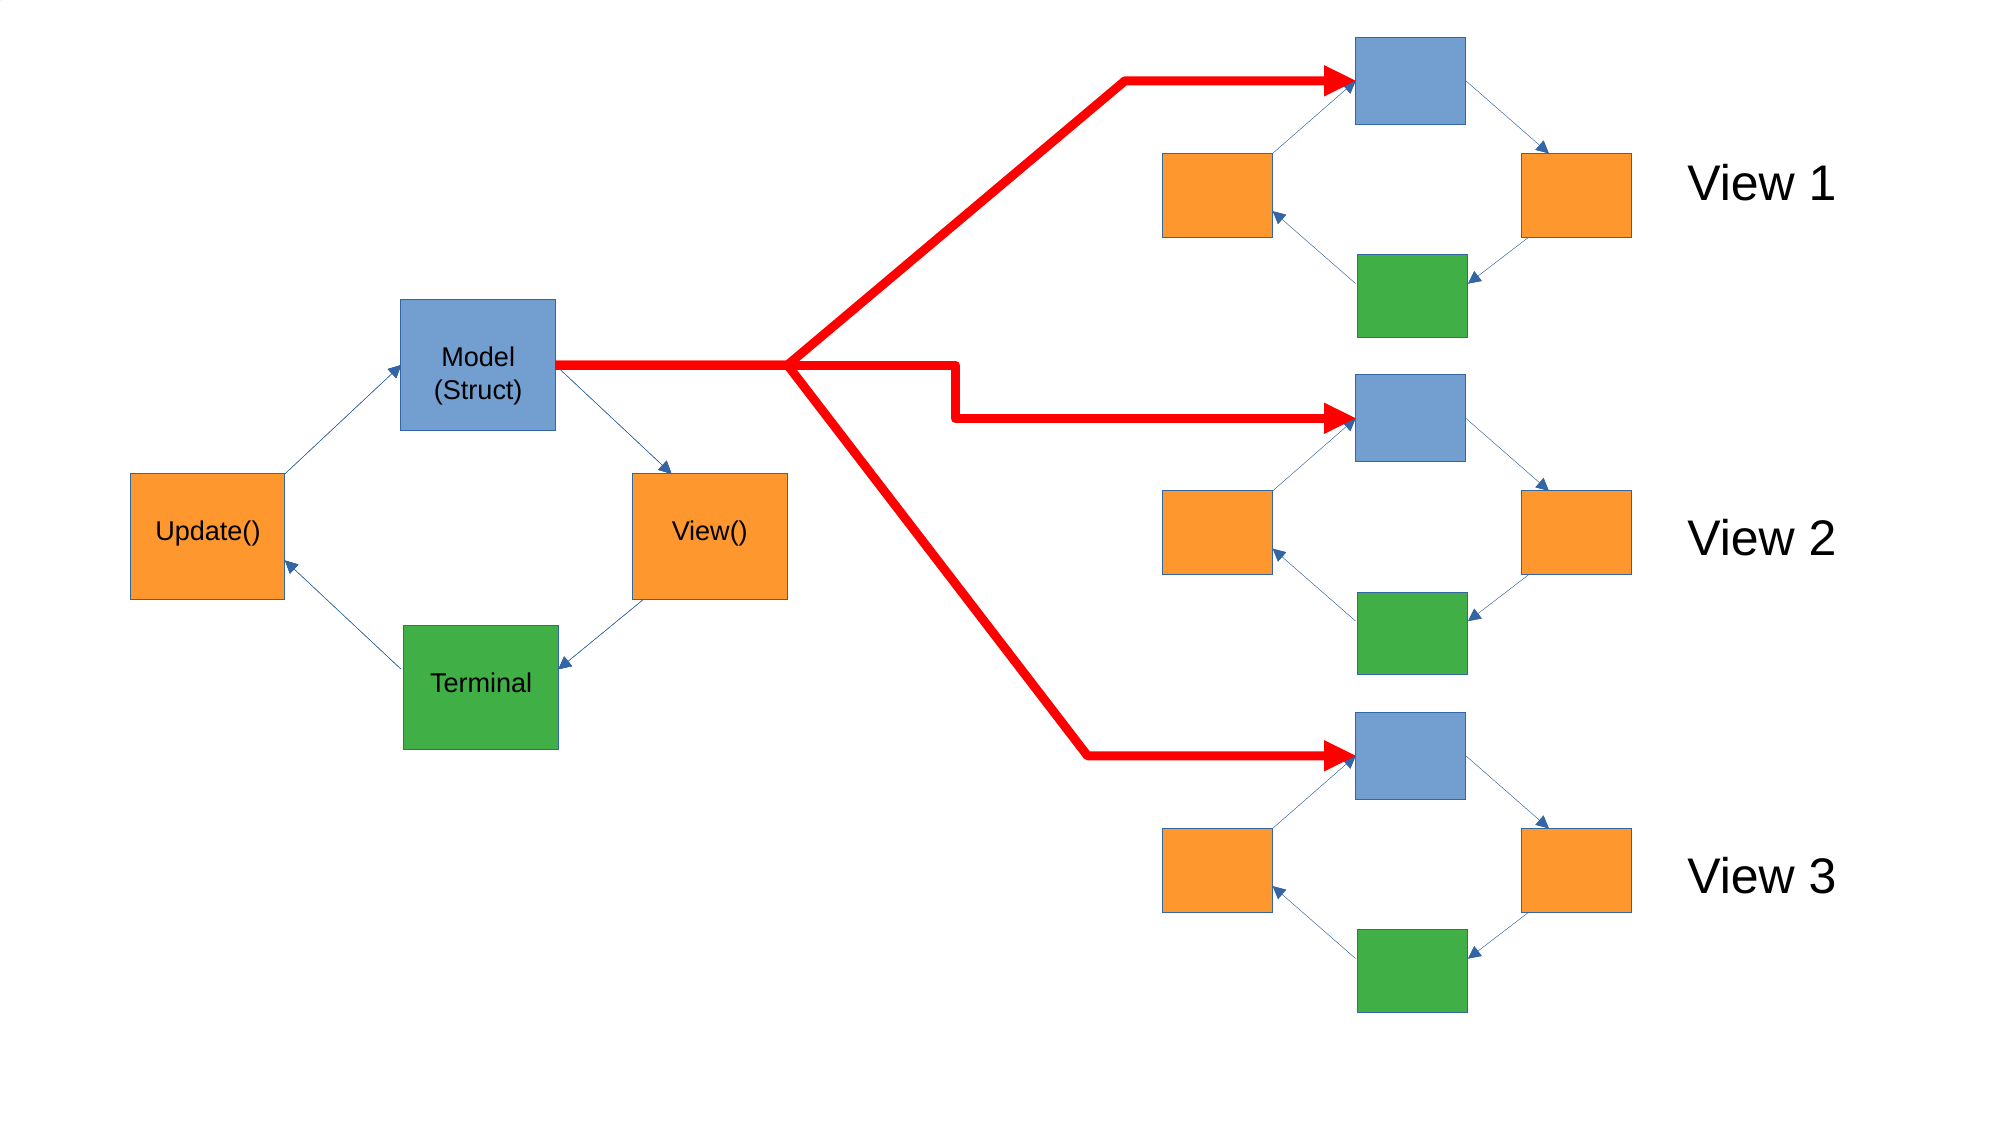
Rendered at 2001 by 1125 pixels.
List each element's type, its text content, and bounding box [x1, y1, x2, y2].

text_box Model (Struct) [400, 299, 556, 431]
text_box View 3 [1687, 843, 1950, 900]
text_box [1521, 153, 1632, 238]
text_box [1521, 828, 1632, 913]
text_box Update() [130, 473, 285, 600]
text_box View() [632, 473, 788, 600]
text_box View 1 [1687, 149, 1950, 207]
text_box [1162, 153, 1273, 238]
text_box [1355, 374, 1466, 462]
text_box View 2 [1687, 505, 1950, 563]
text_box [1357, 254, 1468, 338]
text_box [1162, 828, 1273, 913]
text_box [1162, 490, 1273, 575]
text_box [1355, 712, 1466, 800]
text_box Terminal [403, 625, 559, 750]
text_box [1357, 592, 1468, 675]
text_box [1357, 929, 1468, 1013]
text_box [1355, 37, 1466, 125]
text_box [1521, 490, 1632, 575]
